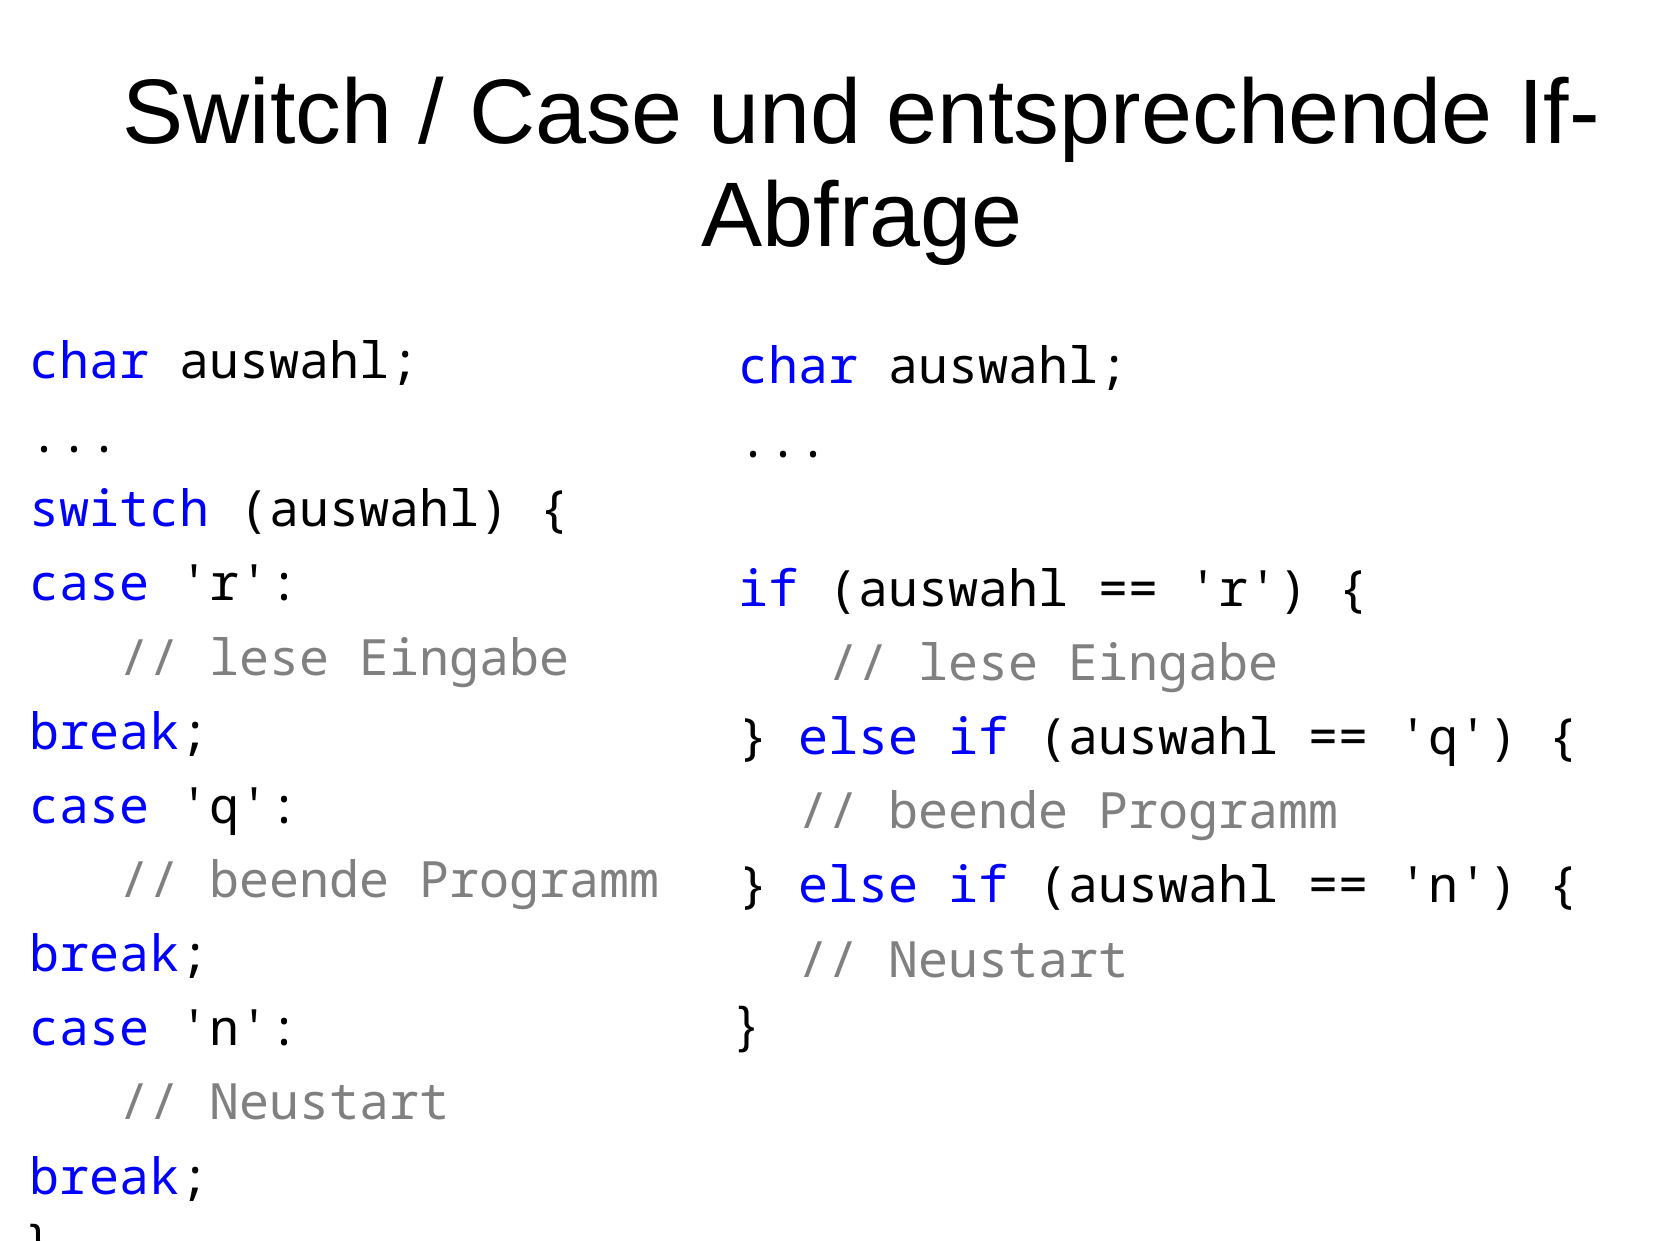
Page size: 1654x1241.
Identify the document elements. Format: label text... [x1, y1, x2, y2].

list char auswahl; ... switch (auswahl) { case 'r': // lese Eingabe break; case 'q': // beende Programm break; case 'n': // Neustart break; } [29, 324, 709, 1151]
title Switch / Case und entsprechende If-Abfrage [118, 60, 1607, 266]
list char auswahl; ... if (auswahl == 'r') { // lese Eingabe } else if (auswahl == 'q') { // beende Programm } else if (auswahl == 'n') { // Neustart } [738, 330, 1595, 1134]
